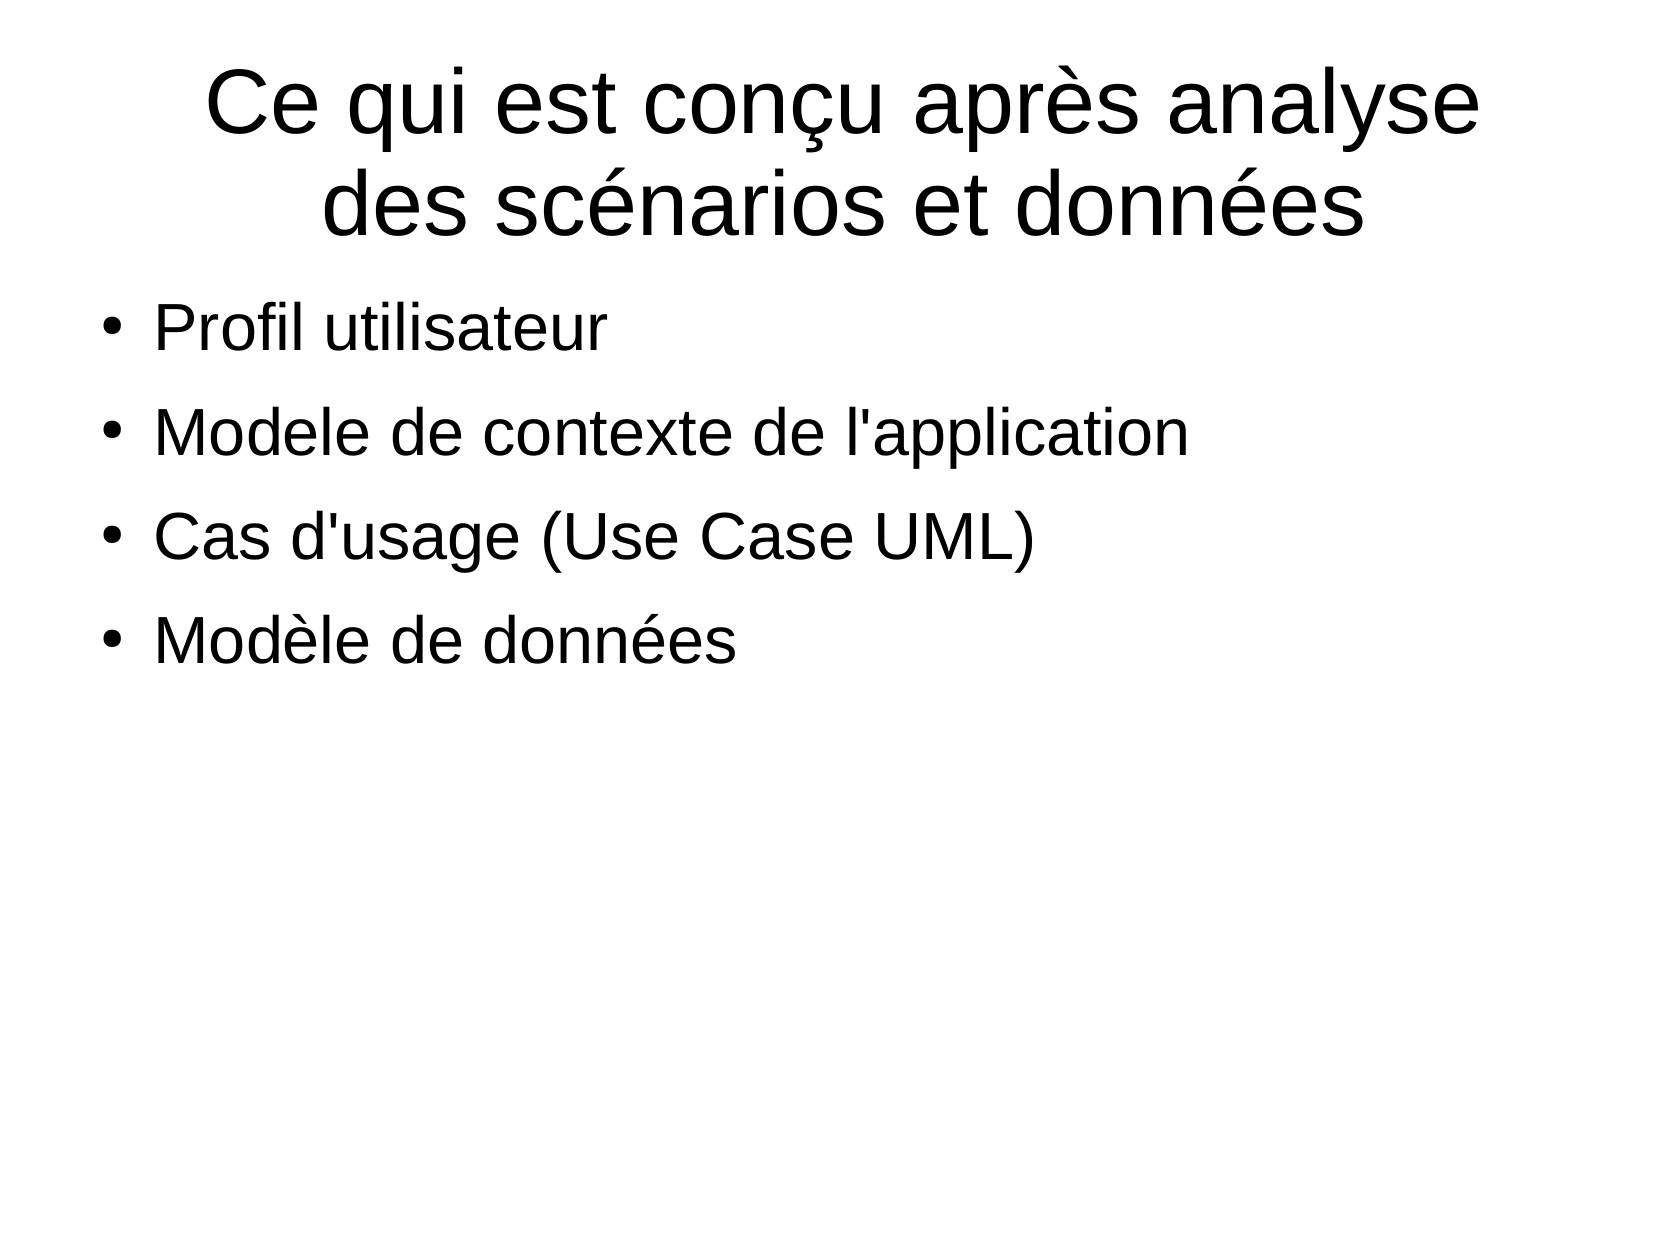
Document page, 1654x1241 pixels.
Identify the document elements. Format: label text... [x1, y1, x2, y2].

list Profil utilisateur Modele de contexte de l'application Cas d'usage (Use Case UML) Modèle de données [82, 290, 1571, 1109]
title Ce qui est conçu après analyse des scénarios et données [82, 49, 1571, 257]
